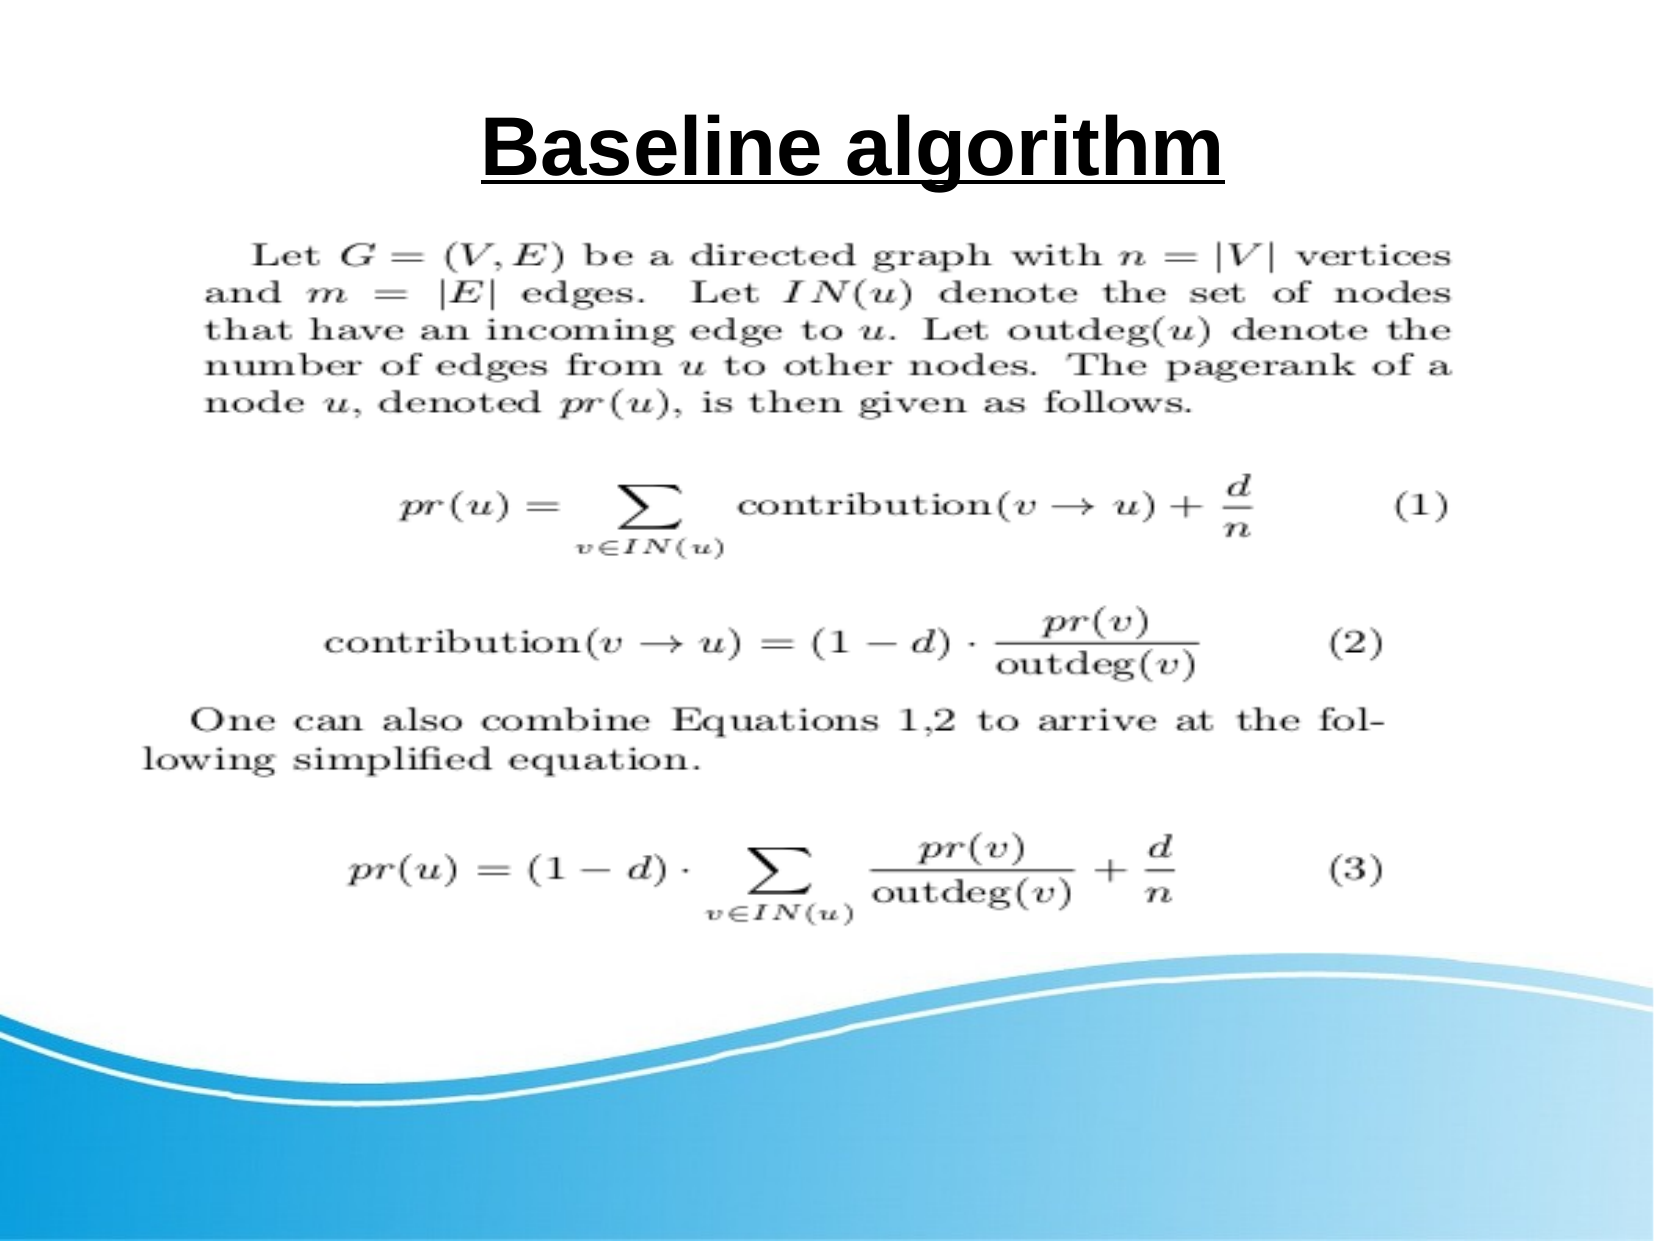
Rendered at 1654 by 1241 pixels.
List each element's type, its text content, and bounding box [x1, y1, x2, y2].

picture [177, 236, 1489, 569]
text_box Baseline algorithm [465, 92, 1241, 201]
picture [0, 952, 1654, 1241]
picture [118, 571, 1418, 934]
